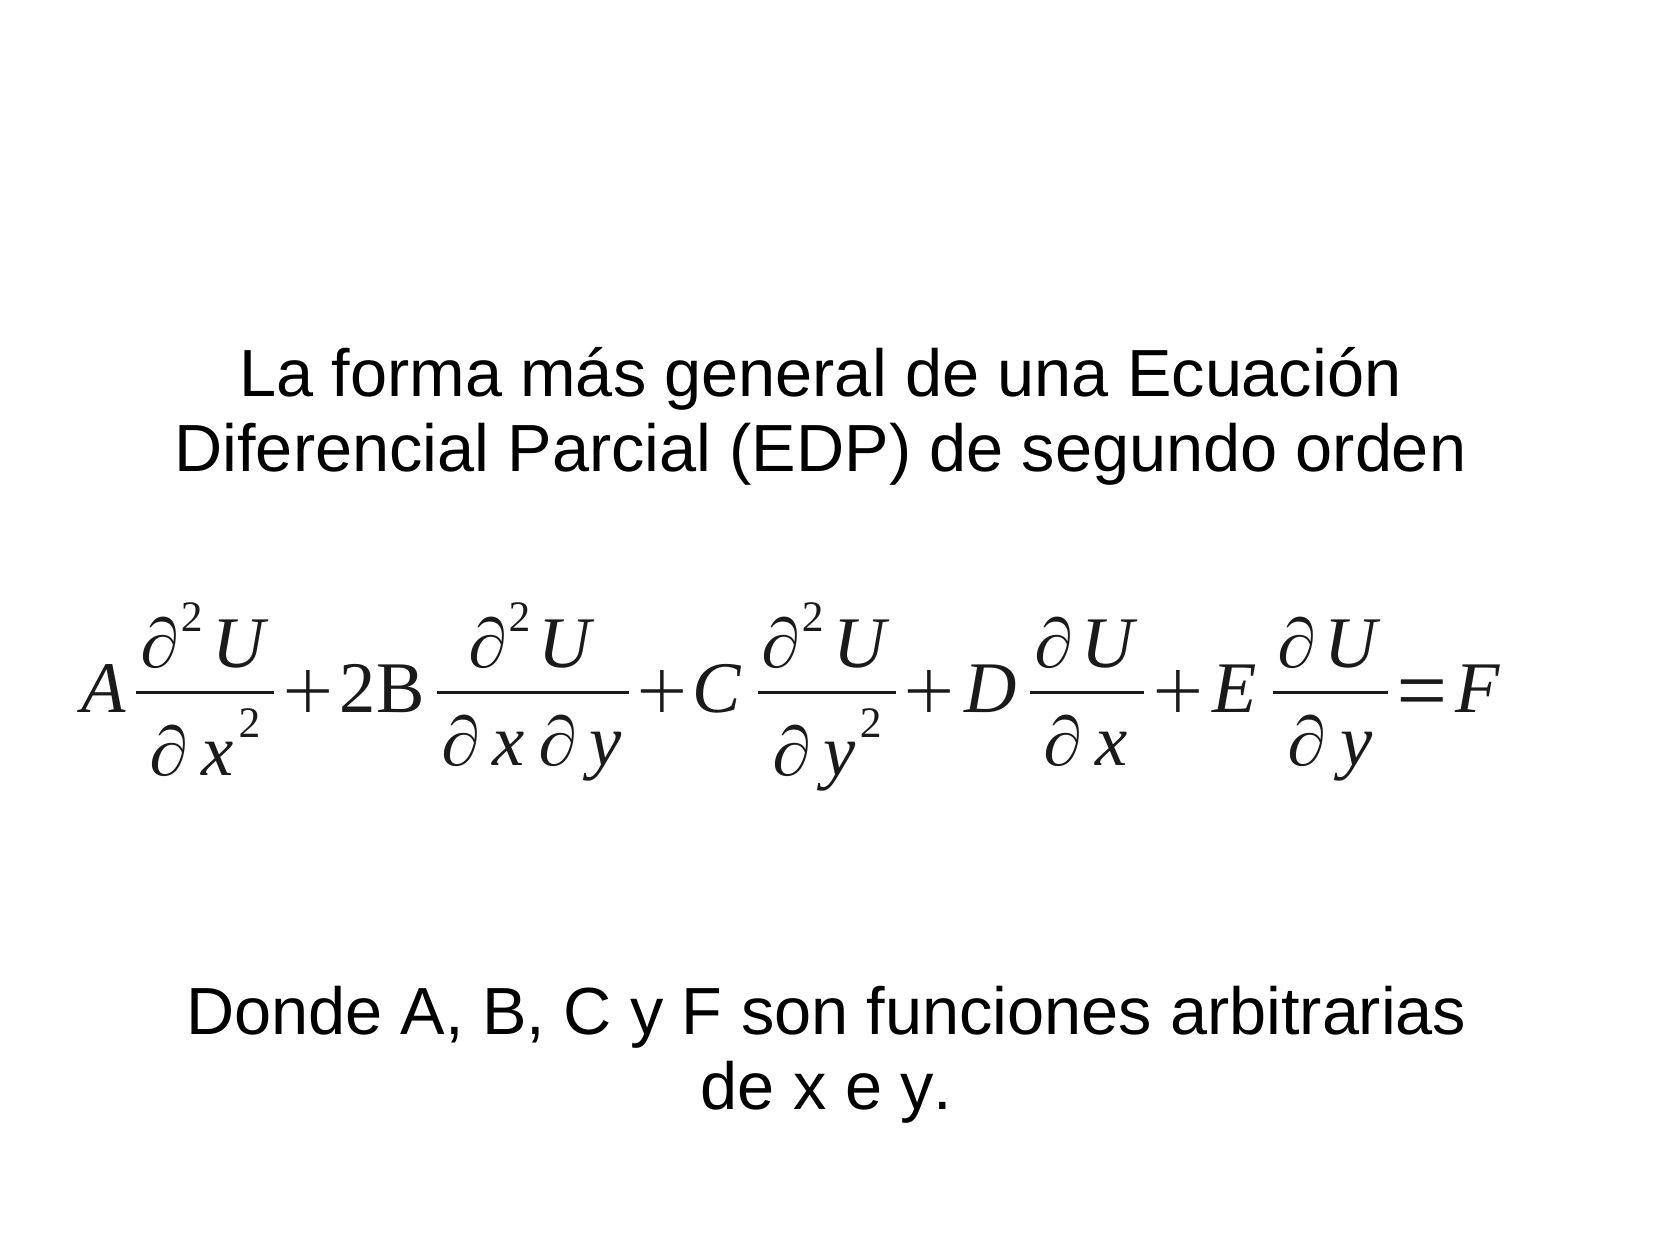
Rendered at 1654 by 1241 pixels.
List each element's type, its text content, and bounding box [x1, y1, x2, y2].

text_box Donde A, B, C y F son funciones arbitrarias de x e y. [82, 927, 1571, 1170]
subtitle La forma más general de una Ecuación Diferencial Parcial (EDP) de segundo orden [76, 290, 1565, 532]
chart [67, 590, 1506, 795]
